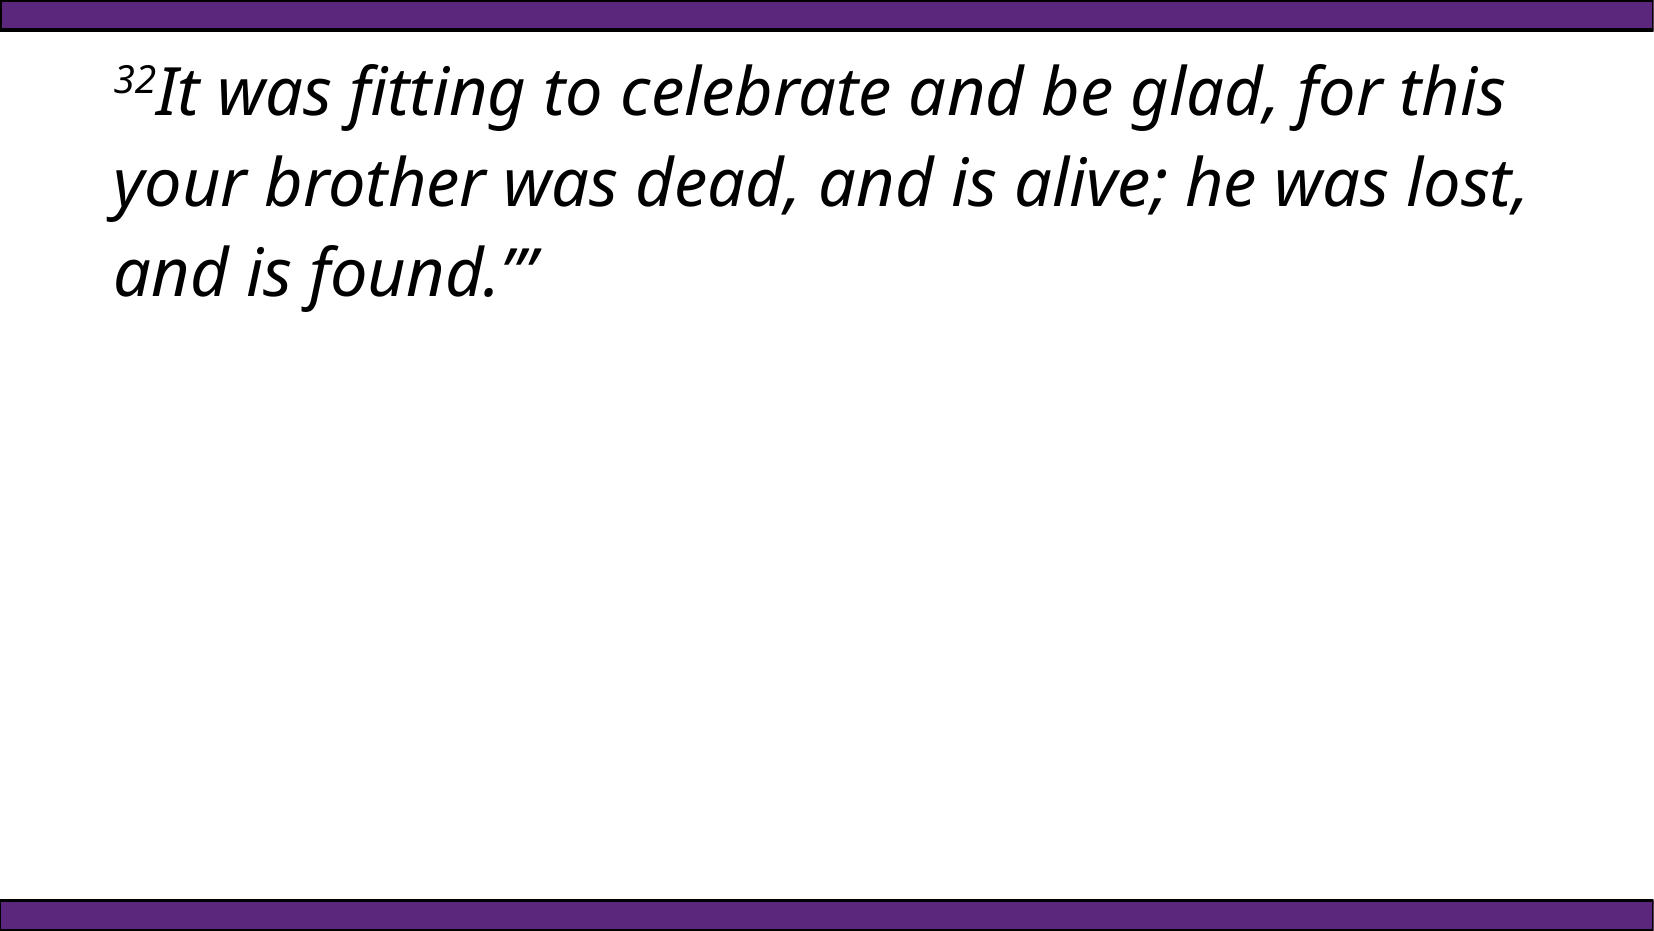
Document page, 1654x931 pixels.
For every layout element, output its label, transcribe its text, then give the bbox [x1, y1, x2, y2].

text_box [0, 900, 1654, 931]
text_box 32It was fitting to celebrate and be glad, for this your brother was dead, and is alive; he was lost, and is found.’” [98, 36, 1591, 318]
picture [0, 31, 1654, 900]
text_box [0, 0, 1654, 31]
